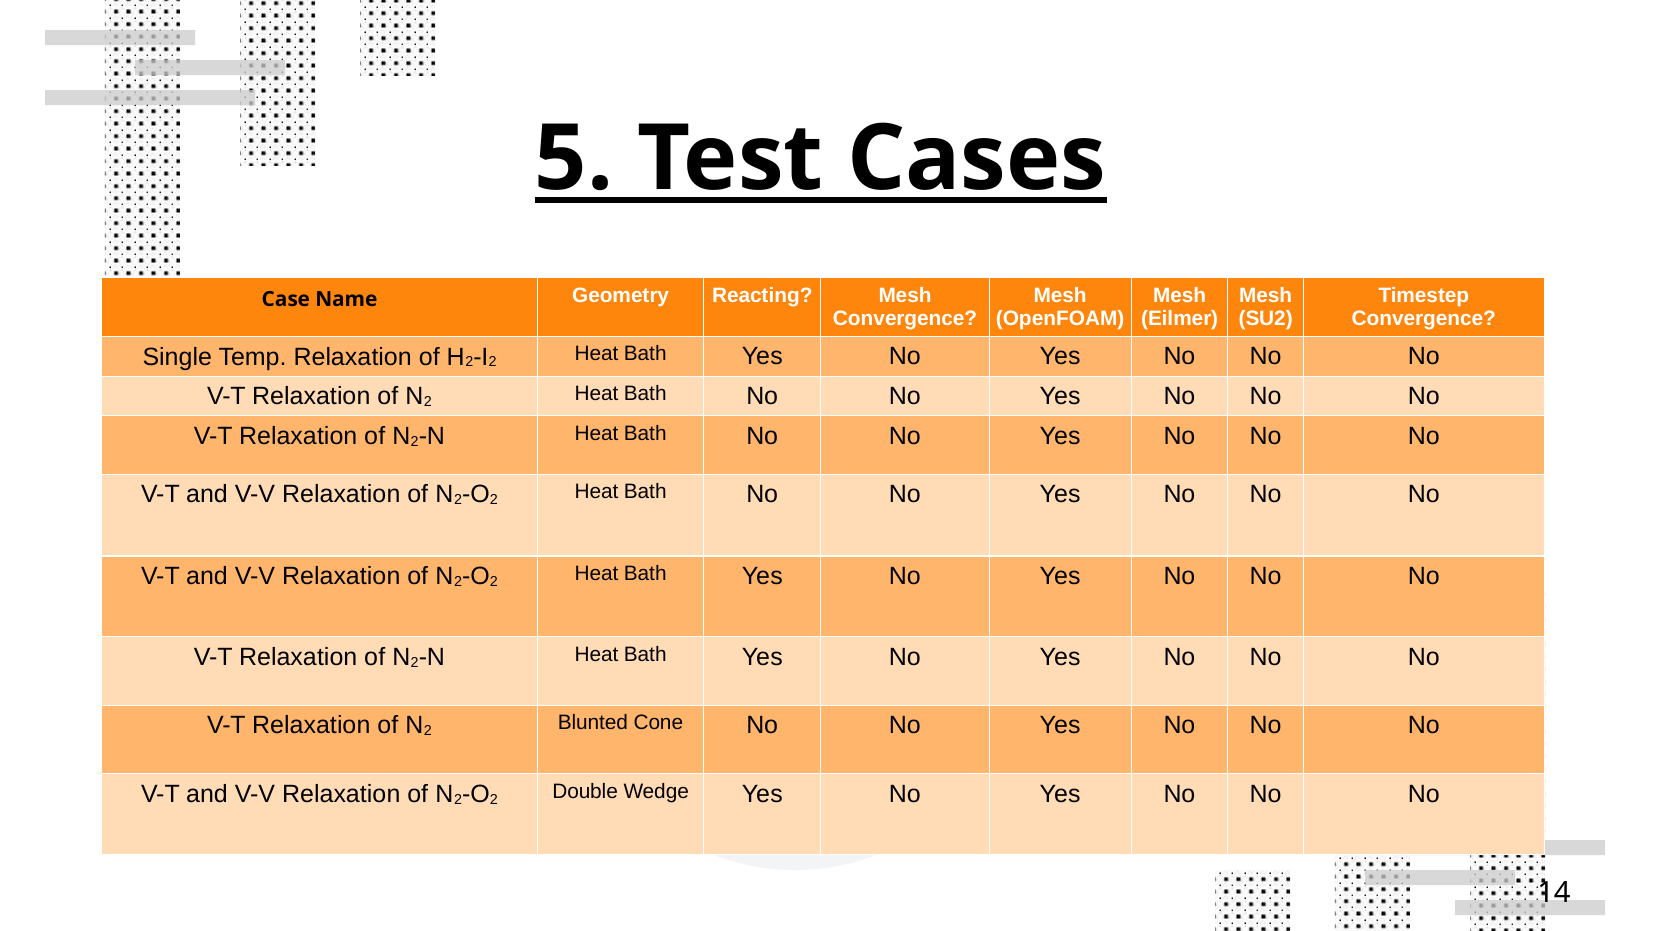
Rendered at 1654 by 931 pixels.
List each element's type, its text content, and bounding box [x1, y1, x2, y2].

table_cell V-T Relaxation of N2 [102, 377, 537, 415]
table_header Geometry [538, 278, 703, 336]
table_cell V-T and V-V Relaxation of N2-O2 [102, 774, 537, 854]
table_cell Yes [704, 774, 820, 854]
table_cell Yes [990, 377, 1131, 415]
picture [240, 0, 315, 76]
table_cell No [821, 377, 989, 415]
table_cell No [1304, 377, 1544, 415]
table_cell No [1132, 706, 1227, 773]
table_cell Yes [990, 637, 1131, 705]
picture [1334, 855, 1410, 931]
table_header Reacting? [704, 278, 820, 336]
table_cell No [704, 475, 820, 555]
table_cell No [1228, 774, 1303, 854]
table_cell No [704, 377, 820, 415]
table_cell No [1228, 637, 1303, 705]
table_cell Yes [990, 706, 1131, 773]
table_cell No [1304, 706, 1544, 773]
table_cell No [821, 637, 989, 705]
table_cell Yes [990, 475, 1131, 555]
table_cell Yes [704, 557, 820, 636]
table_header Timestep Convergence? [1304, 278, 1544, 336]
table_cell Heat Bath [538, 557, 703, 636]
table_cell No [1228, 706, 1303, 773]
table_cell V-T and V-V Relaxation of N2-O2 [102, 475, 537, 555]
table_cell No [1304, 337, 1544, 376]
table_cell No [821, 774, 989, 854]
table_cell No [1228, 416, 1303, 474]
table_cell V-T and V-V Relaxation of N2-O2 [102, 557, 537, 636]
table_cell No [1228, 557, 1303, 636]
table_cell No [1132, 774, 1227, 854]
table_header Mesh (OpenFOAM) [990, 278, 1131, 336]
table_cell No [821, 557, 989, 636]
table_cell Double Wedge [538, 774, 703, 854]
table_cell V-T Relaxation of N2-N [102, 637, 537, 705]
table_cell No [1132, 416, 1227, 474]
table_cell No [1228, 377, 1303, 415]
table_header Mesh Convergence? [821, 278, 989, 336]
table_cell Single Temp. Relaxation of H2-I2 [102, 337, 537, 376]
table_cell Yes [704, 337, 820, 376]
title 5. Test Cases [76, 76, 1565, 233]
table_cell No [1304, 475, 1544, 555]
table_cell No [821, 706, 989, 773]
table_cell Yes [990, 337, 1131, 376]
table_cell Heat Bath [538, 637, 703, 705]
table_cell No [1132, 557, 1227, 636]
table_cell Heat Bath [538, 475, 703, 555]
picture [1470, 916, 1546, 931]
picture [104, 46, 180, 76]
table_cell No [1228, 475, 1303, 555]
table_cell No [704, 706, 820, 773]
table_cell No [821, 416, 989, 474]
table_cell No [1304, 557, 1544, 636]
picture [1215, 870, 1291, 931]
table_cell V-T Relaxation of N2 [102, 706, 537, 773]
table_cell Blunted Cone [538, 706, 703, 773]
table_cell No [821, 337, 989, 376]
table_cell No [1132, 377, 1227, 415]
table_header Mesh (SU2) [1228, 278, 1303, 336]
table_cell No [1132, 337, 1227, 376]
table_cell Yes [990, 774, 1131, 854]
table_cell No [1132, 637, 1227, 705]
table_cell Heat Bath [538, 377, 703, 415]
table_cell No [1304, 774, 1544, 854]
picture [360, 0, 436, 76]
table_cell Heat Bath [538, 337, 703, 376]
table_cell No [1304, 416, 1544, 474]
picture [104, 0, 180, 30]
table_cell No [1228, 337, 1303, 376]
table_cell Yes [990, 416, 1131, 474]
table_cell No [704, 416, 820, 474]
picture [1470, 856, 1546, 900]
table_cell Yes [704, 637, 820, 705]
table_cell No [1304, 637, 1544, 705]
table_cell V-T Relaxation of N2-N [102, 416, 537, 474]
table_cell Heat Bath [538, 416, 703, 474]
picture [104, 233, 180, 277]
table_header Mesh (Eilmer) [1132, 278, 1227, 336]
table_header Case Name [102, 278, 537, 336]
table_cell No [821, 475, 989, 555]
table_cell No [1132, 475, 1227, 555]
table_cell Yes [990, 557, 1131, 636]
